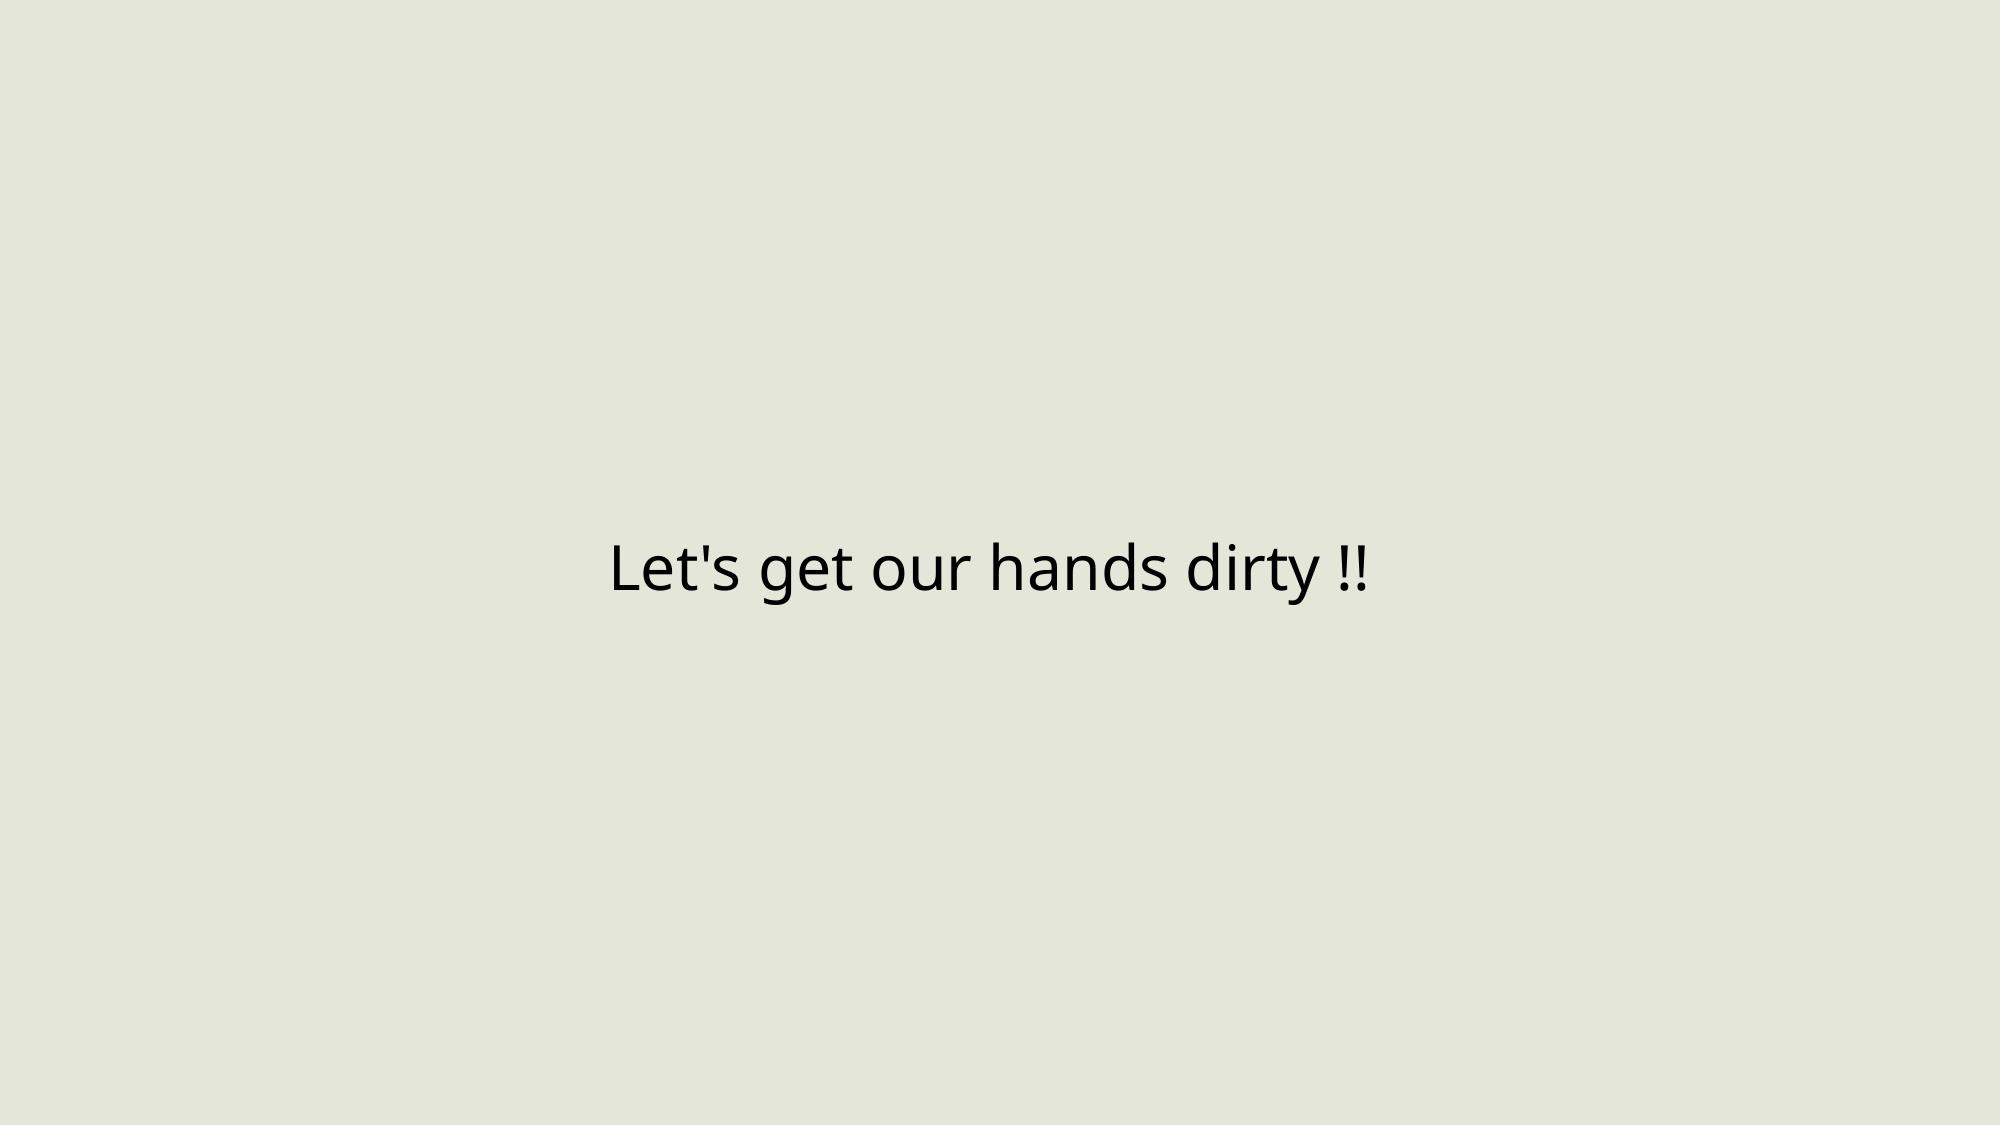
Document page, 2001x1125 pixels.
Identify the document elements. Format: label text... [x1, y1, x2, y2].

title Let's get our hands dirty !! [89, 472, 1890, 661]
